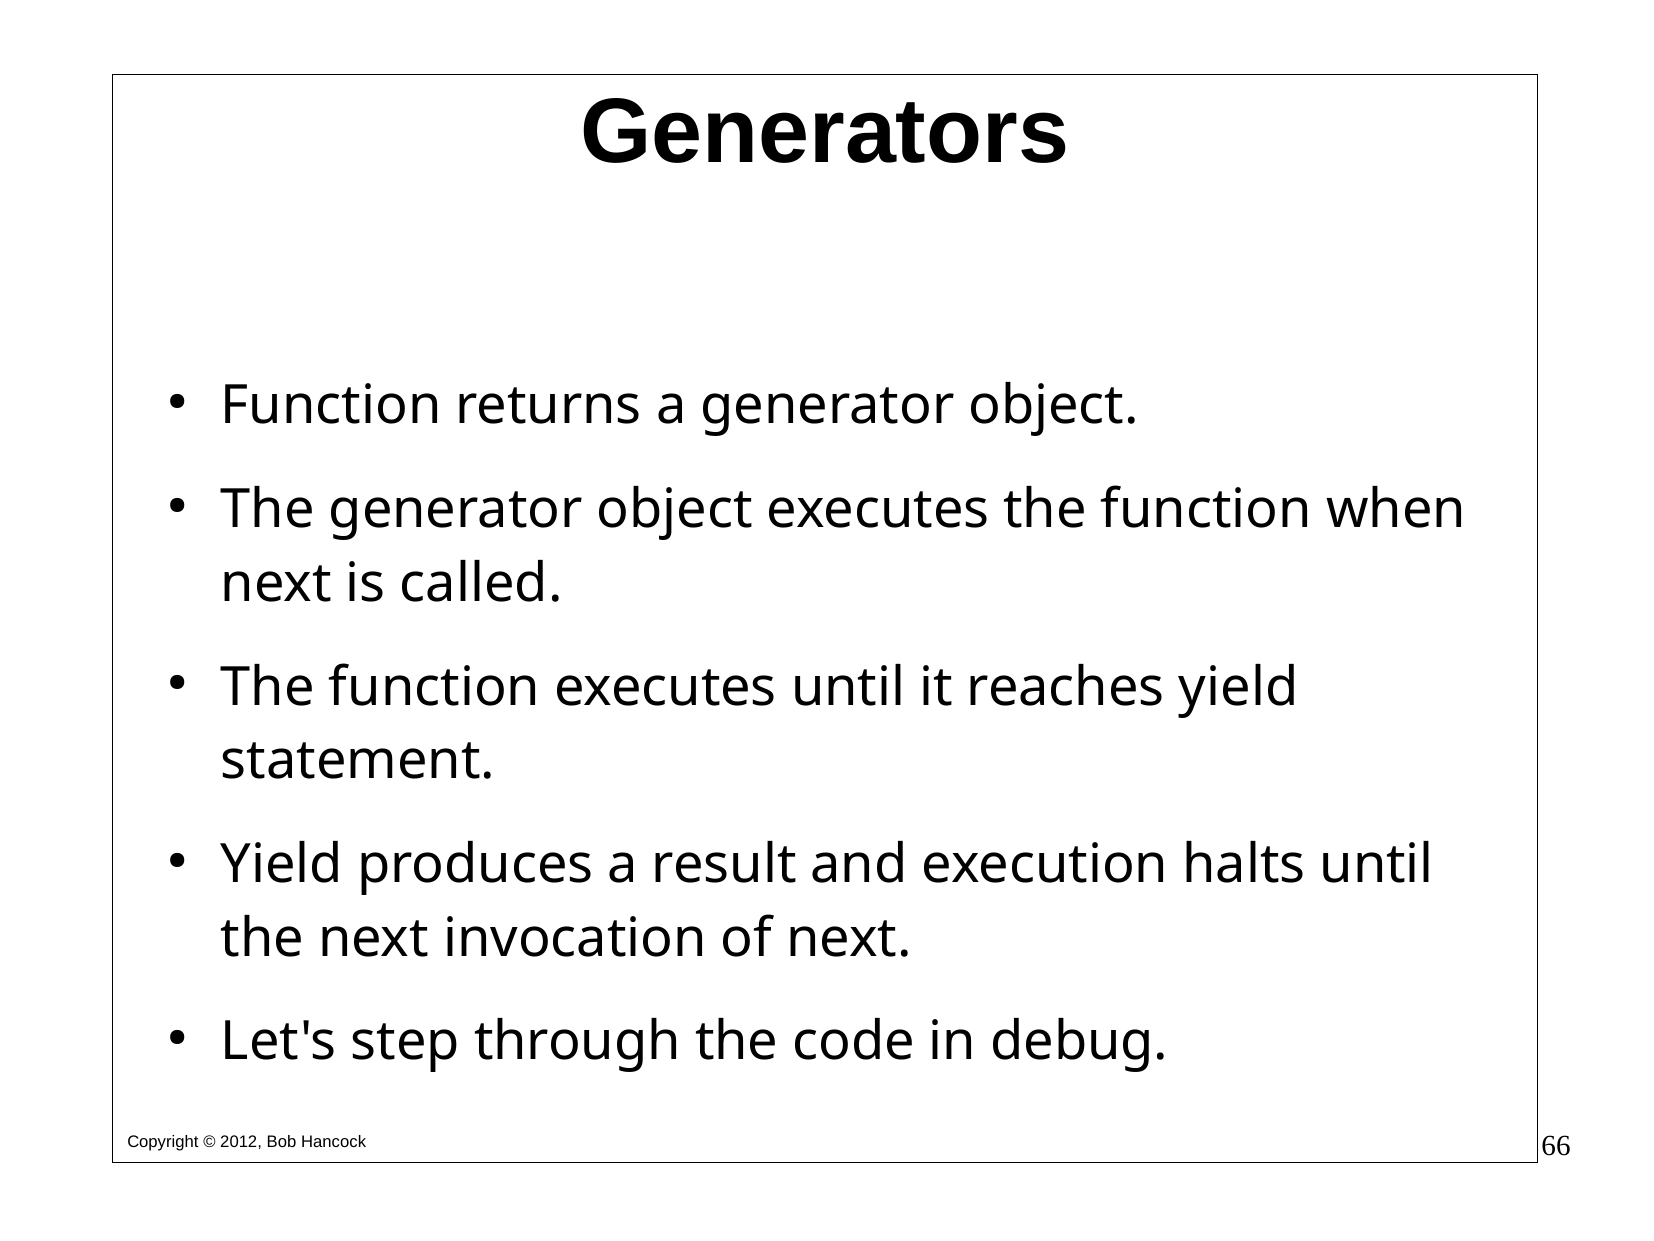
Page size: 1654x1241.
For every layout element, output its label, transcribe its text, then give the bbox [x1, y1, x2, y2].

list Function returns a generator object. The generator object executes the function when next is called. The function executes until it reaches yield statement. Yield produces a result and execution halts until the next invocation of next. Let's step through the code in debug. [150, 262, 1501, 1126]
text_box Copyright © 2012, Bob Hancock [112, 1125, 382, 1159]
title Generators [112, 75, 1538, 188]
